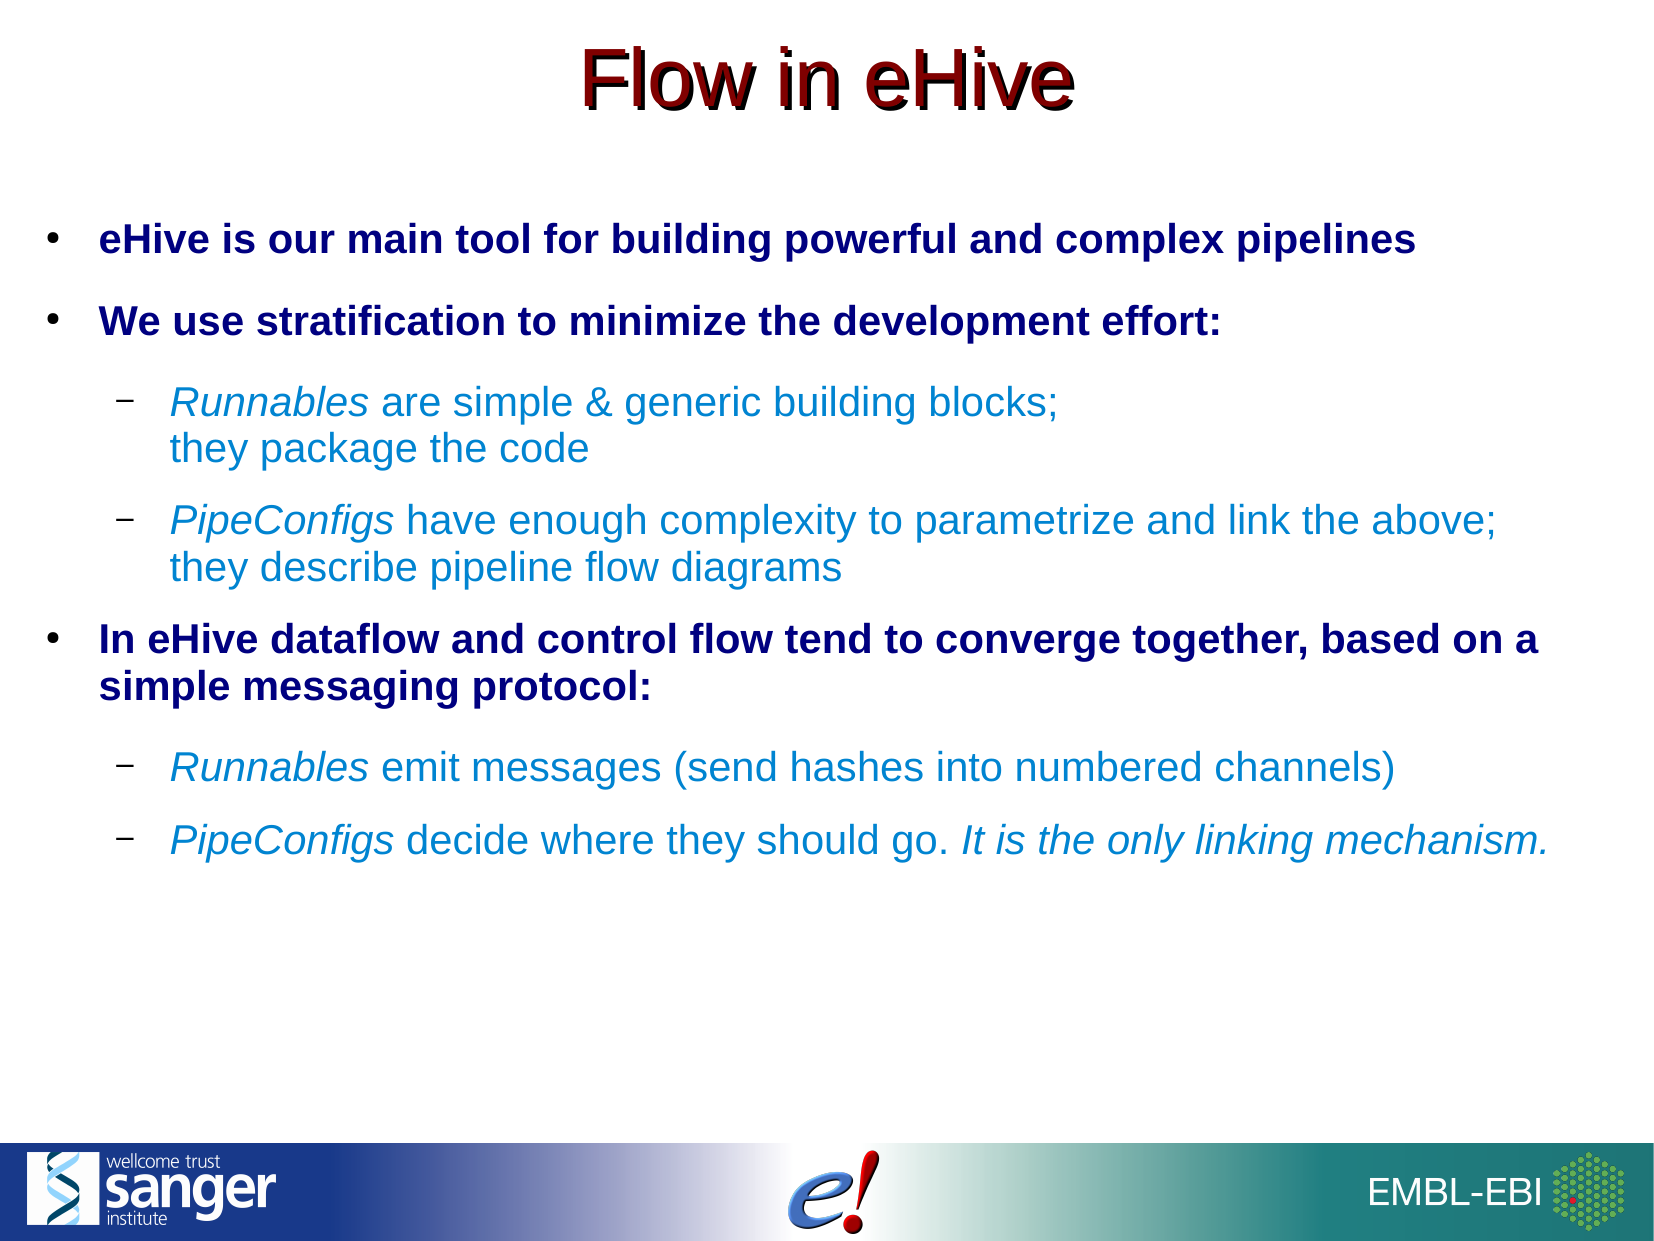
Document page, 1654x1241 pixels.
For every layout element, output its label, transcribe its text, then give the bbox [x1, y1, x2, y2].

picture [0, 1143, 1654, 1241]
title Flow in eHive [82, 31, 1571, 215]
list eHive is our main tool for building powerful and complex pipelines We use stratification to minimize the development effort: Runnables are simple & generic building blocks; they package the code PipeConfigs have enough complexity to parametrize and link the above; they describe pipeline flow diagrams In eHive dataflow and control flow tend to converge together, based on a simple messaging protocol: Runnables emit messages (send hashes into numbered channels) PipeConfigs decide where they should go. It is the only linking mechanism. [27, 215, 1623, 1128]
